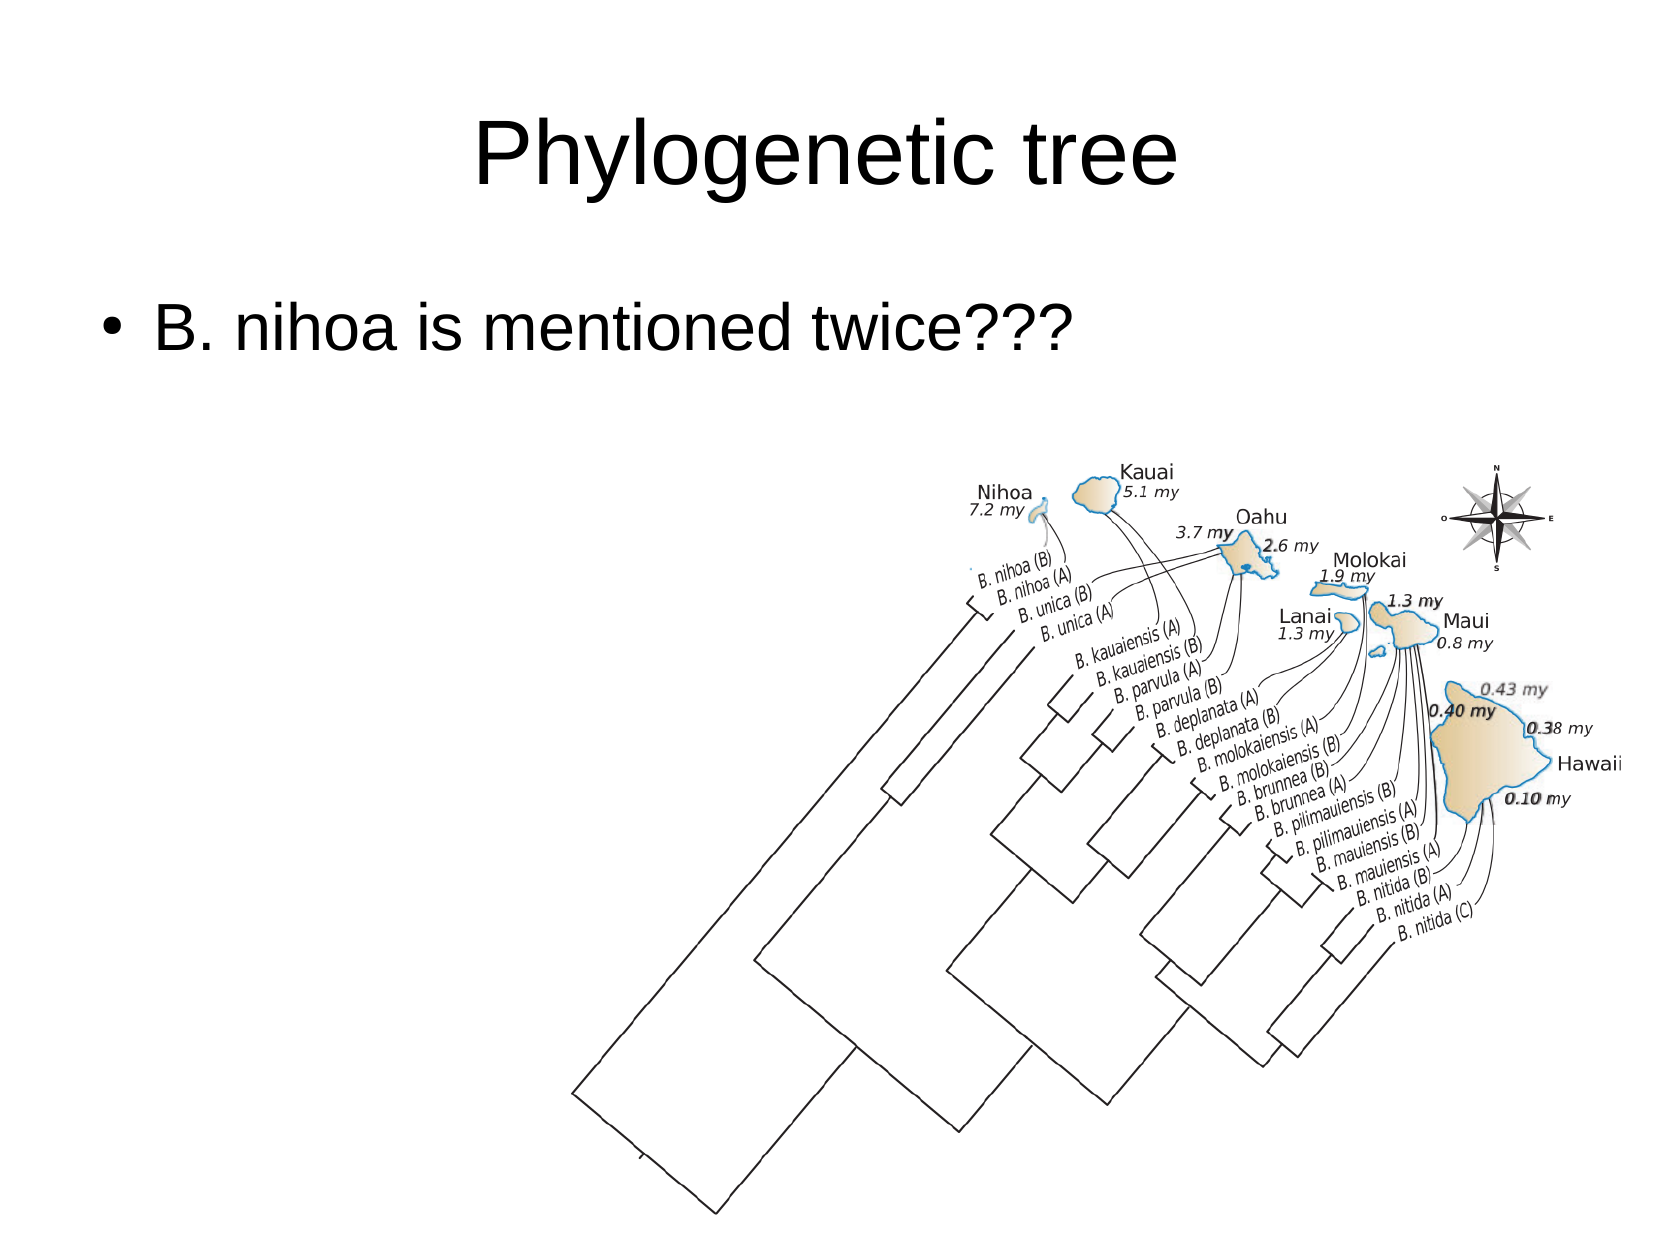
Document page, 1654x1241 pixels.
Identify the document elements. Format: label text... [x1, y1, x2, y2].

title Phylogenetic tree [82, 49, 1571, 257]
picture [570, 463, 1621, 1216]
list B. nihoa is mentioned twice??? [82, 290, 1571, 1010]
